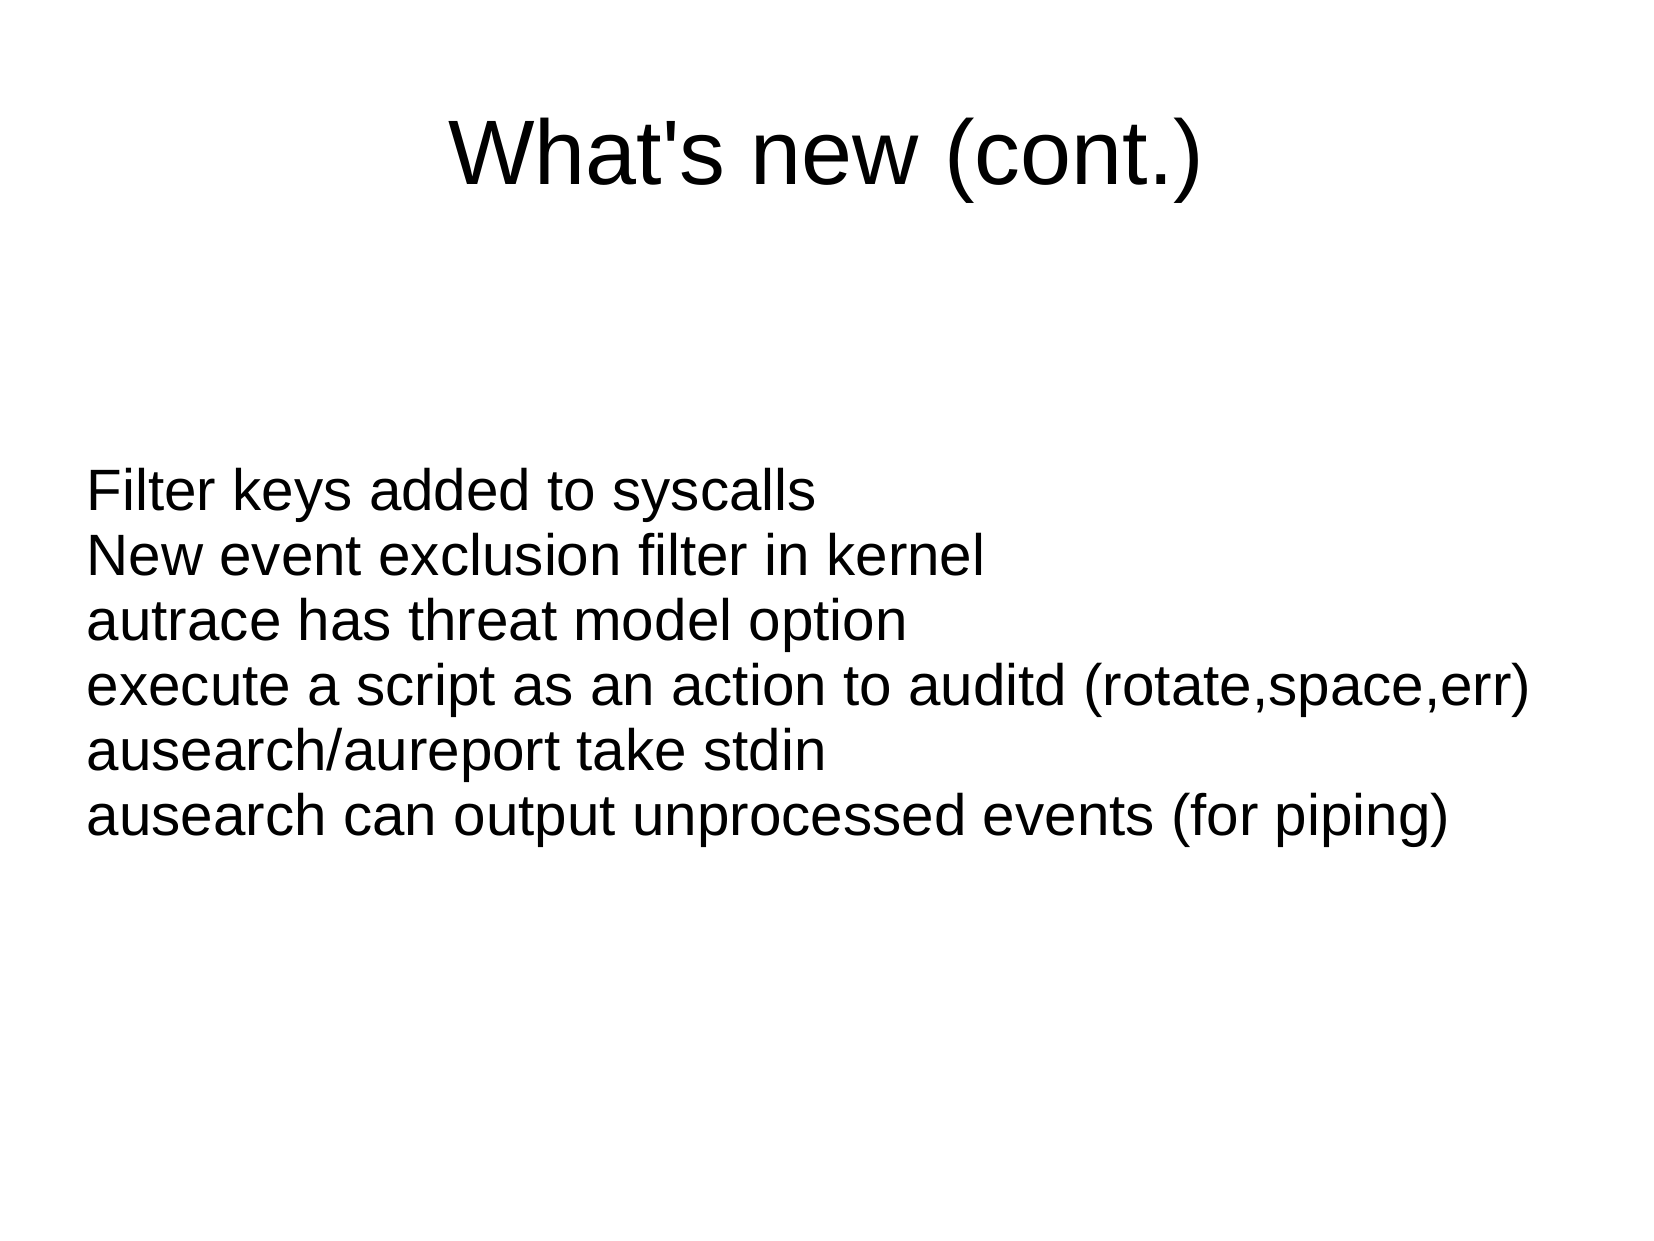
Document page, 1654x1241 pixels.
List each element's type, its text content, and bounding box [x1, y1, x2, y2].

title What's new (cont.) [82, 56, 1571, 250]
subtitle Filter keys added to syscalls New event exclusion filter in kernel autrace has threat model option execute a script as an action to auditd (rotate,space,err) ausearch/aureport take stdin ausearch can output unprocessed events (for piping) [86, 283, 1576, 1088]
